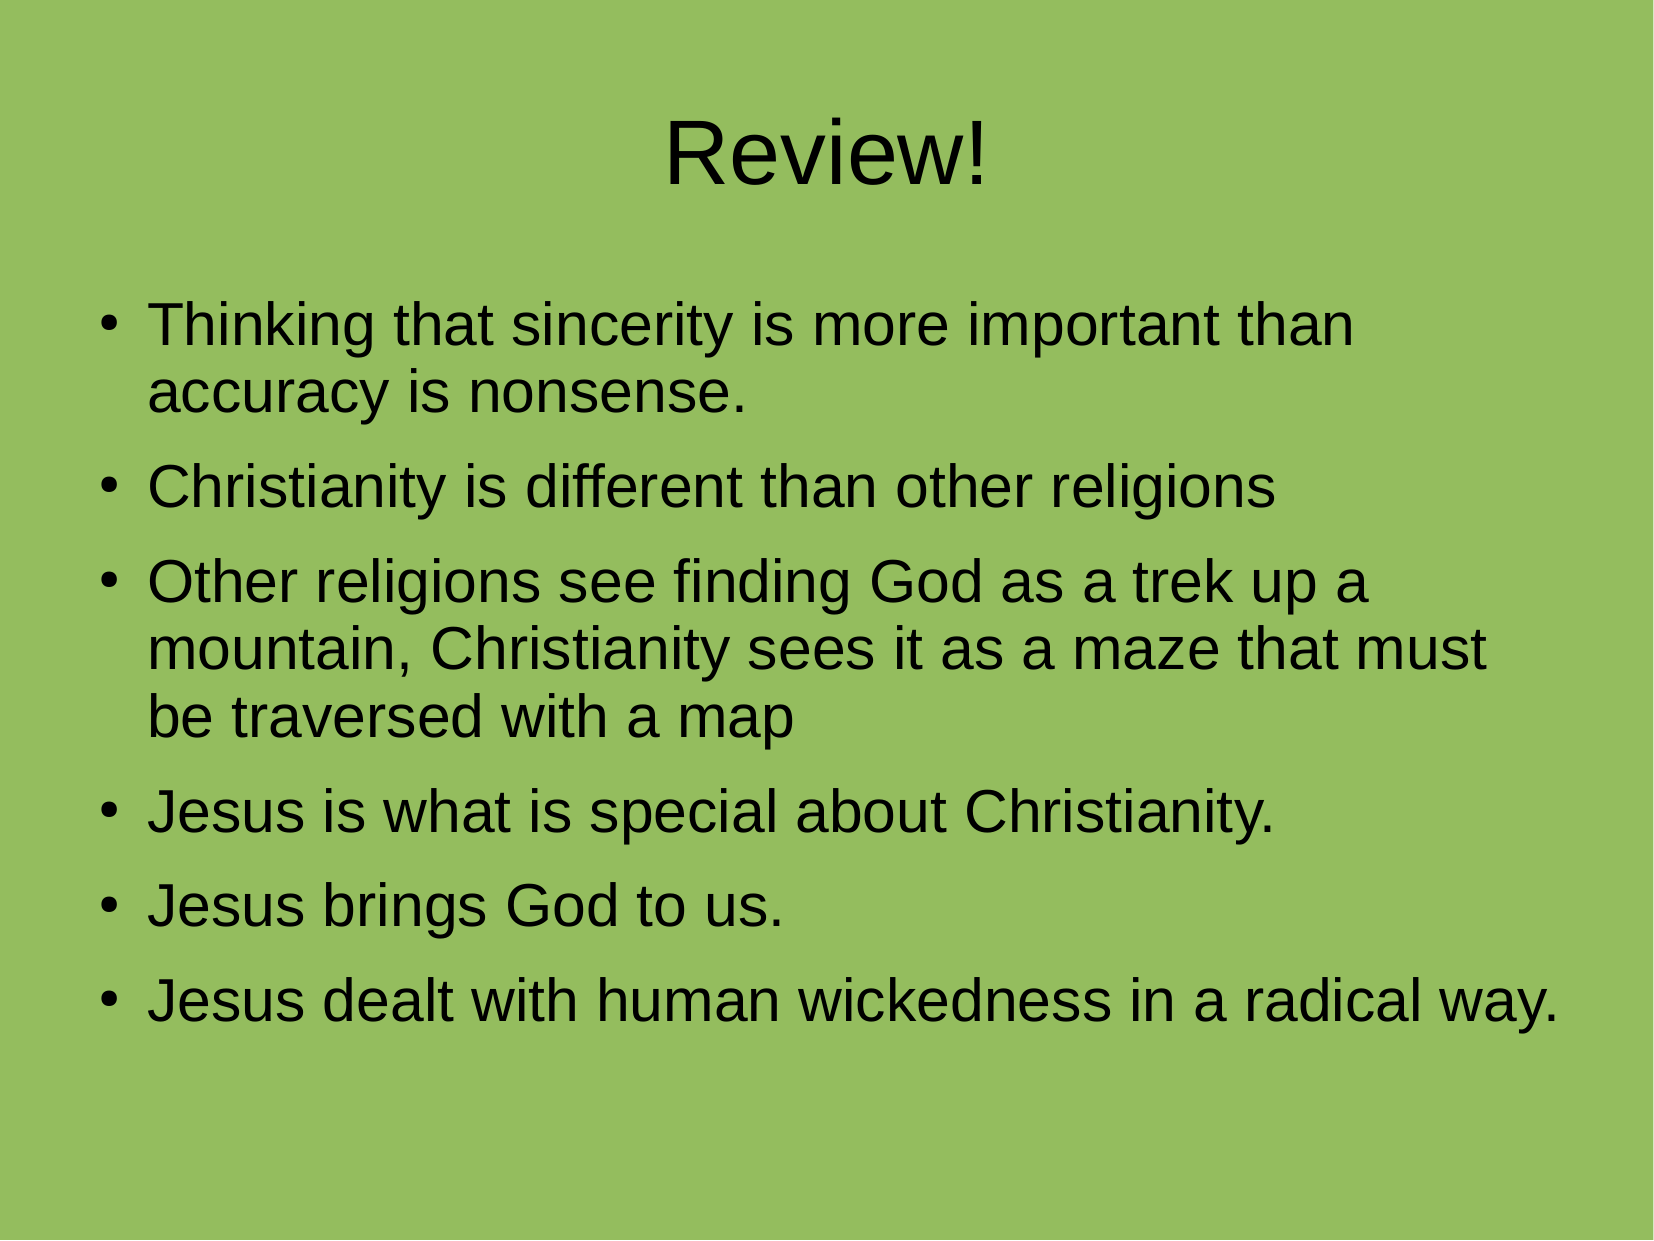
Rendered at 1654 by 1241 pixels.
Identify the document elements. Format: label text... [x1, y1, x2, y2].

list Thinking that sincerity is more important than accuracy is nonsense. Christianity is different than other religions Other religions see finding God as a trek up a mountain, Christianity sees it as a maze that must be traversed with a map Jesus is what is special about Christianity. Jesus brings God to us. Jesus dealt with human wickedness in a radical way. [82, 290, 1571, 1109]
title Review! [82, 56, 1571, 250]
